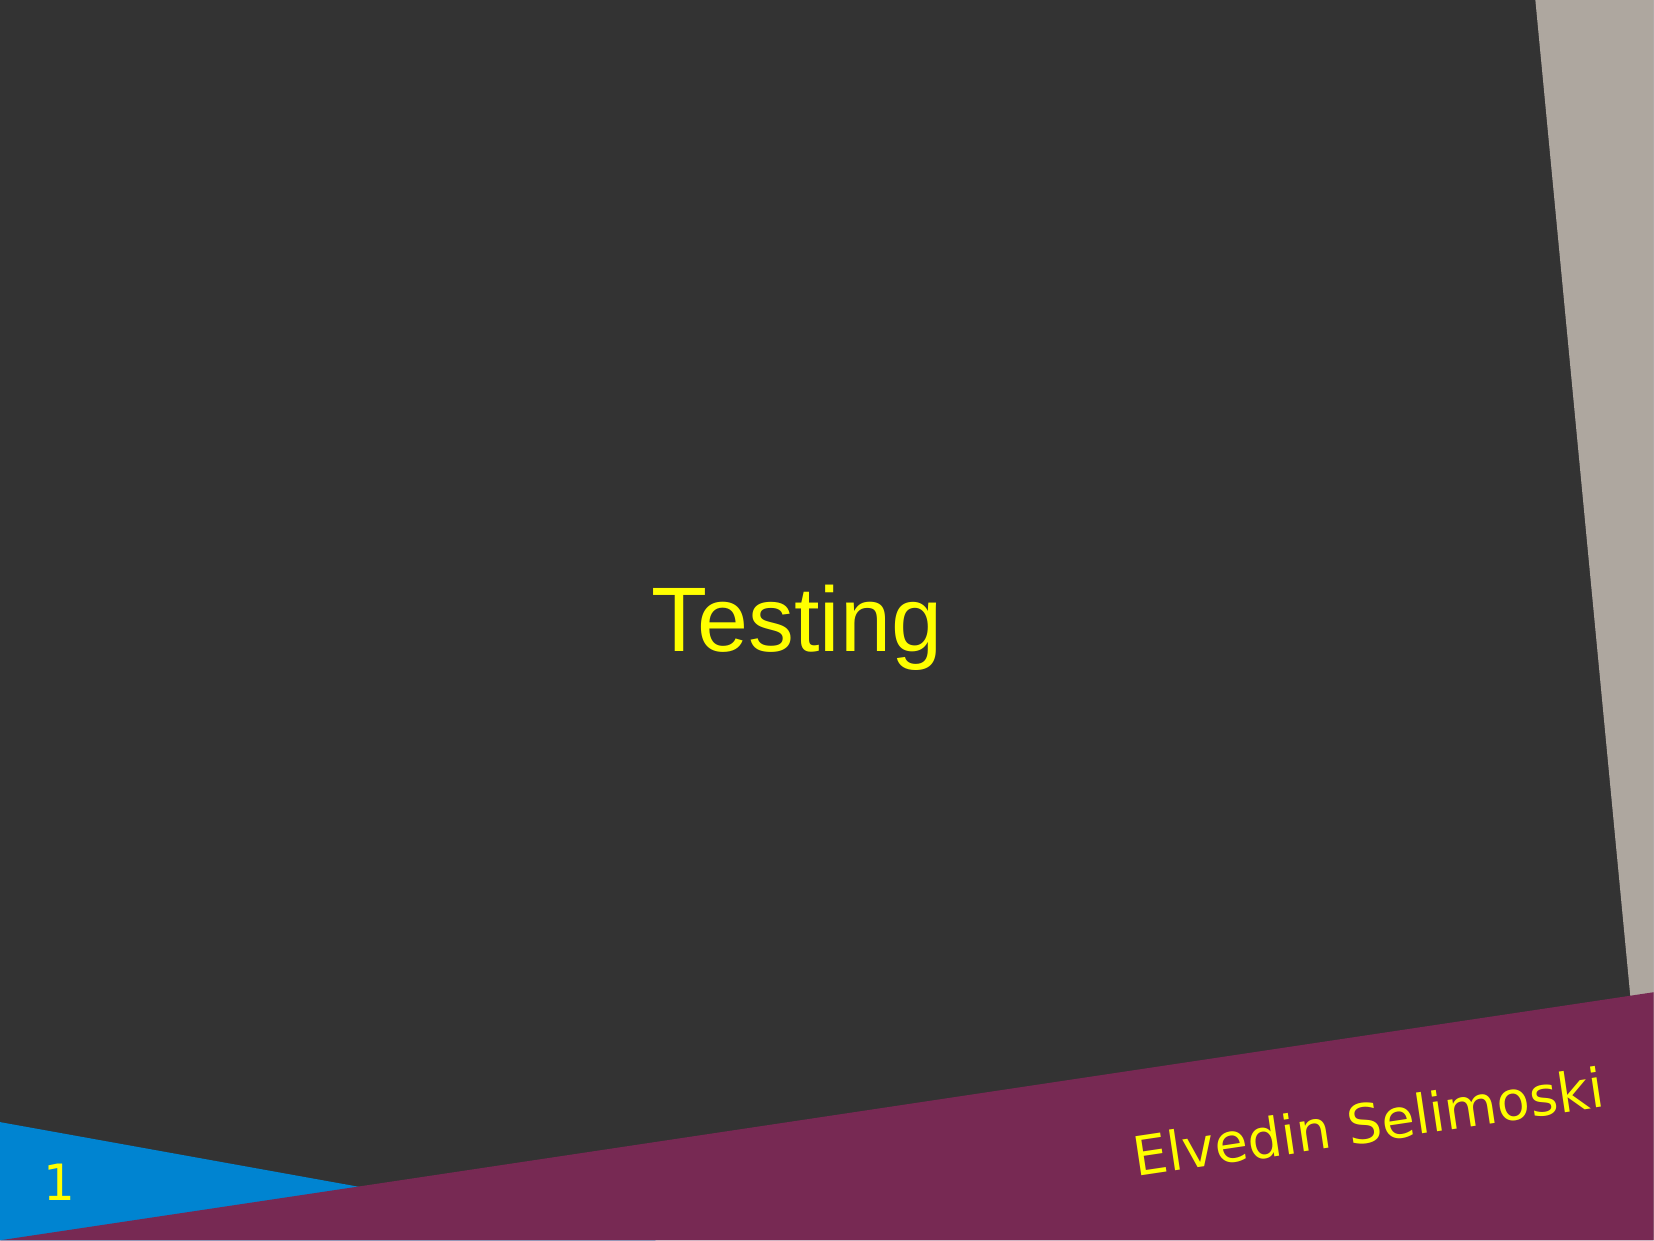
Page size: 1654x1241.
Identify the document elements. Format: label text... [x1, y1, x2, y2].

title Testing [53, 407, 1542, 833]
text_box Elvedin Selimoski [1052, 1015, 1629, 1239]
